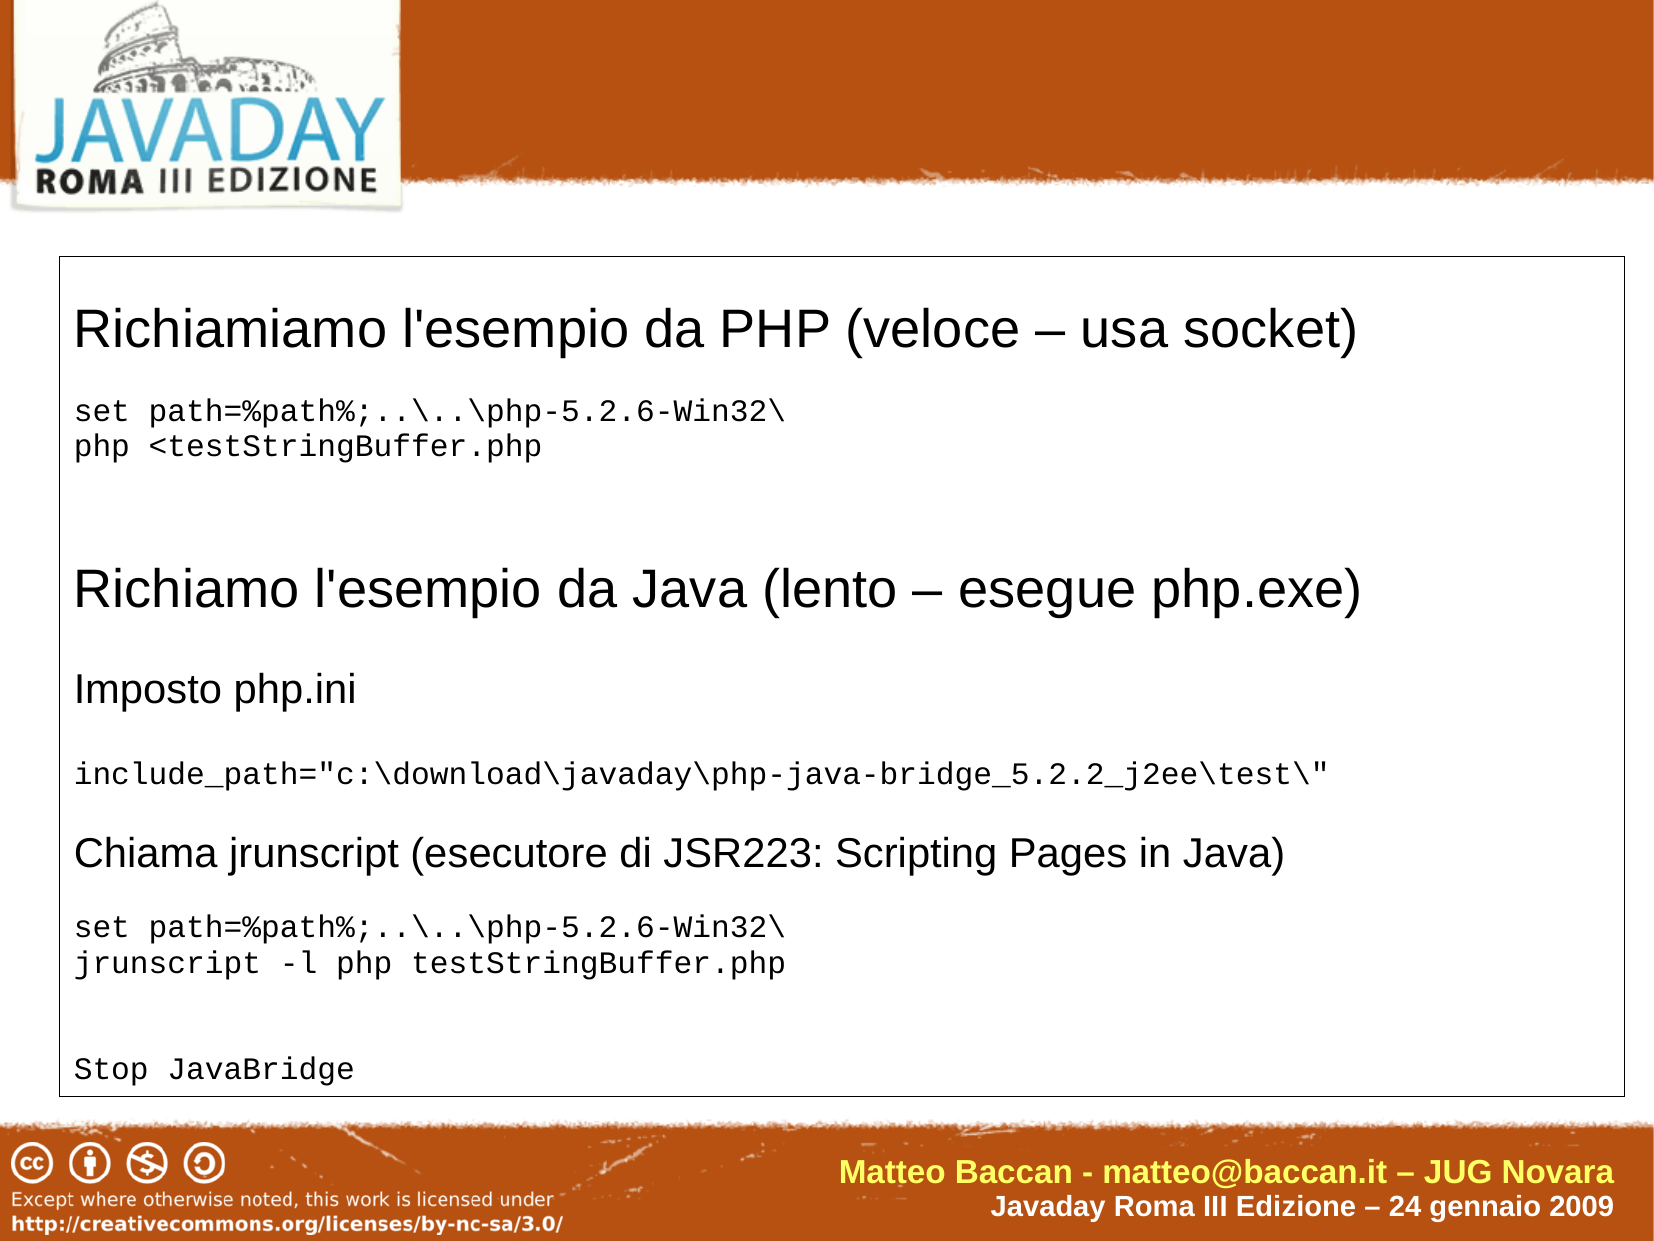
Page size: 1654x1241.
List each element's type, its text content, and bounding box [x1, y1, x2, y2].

picture [0, 1007, 1654, 1241]
text_box Richiamiamo l'esempio da PHP (veloce – usa socket) set path=%path%;..\..\php-5.2.6-Win32\ php <testStringBuffer.php Richiamo l'esempio da Java (lento – esegue php.exe) Imposto php.ini include_path="c:\download\javaday\php-java-bridge_5.2.2_j2ee\test\" Chiama jrunscript (esecutore di JSR223: Scripting Pages in Java) set path=%path%;..\..\php-5.2.6-Win32\ jrunscript -l php testStringBuffer.php Stop JavaBridge [59, 256, 1625, 1064]
picture [0, 0, 1654, 231]
